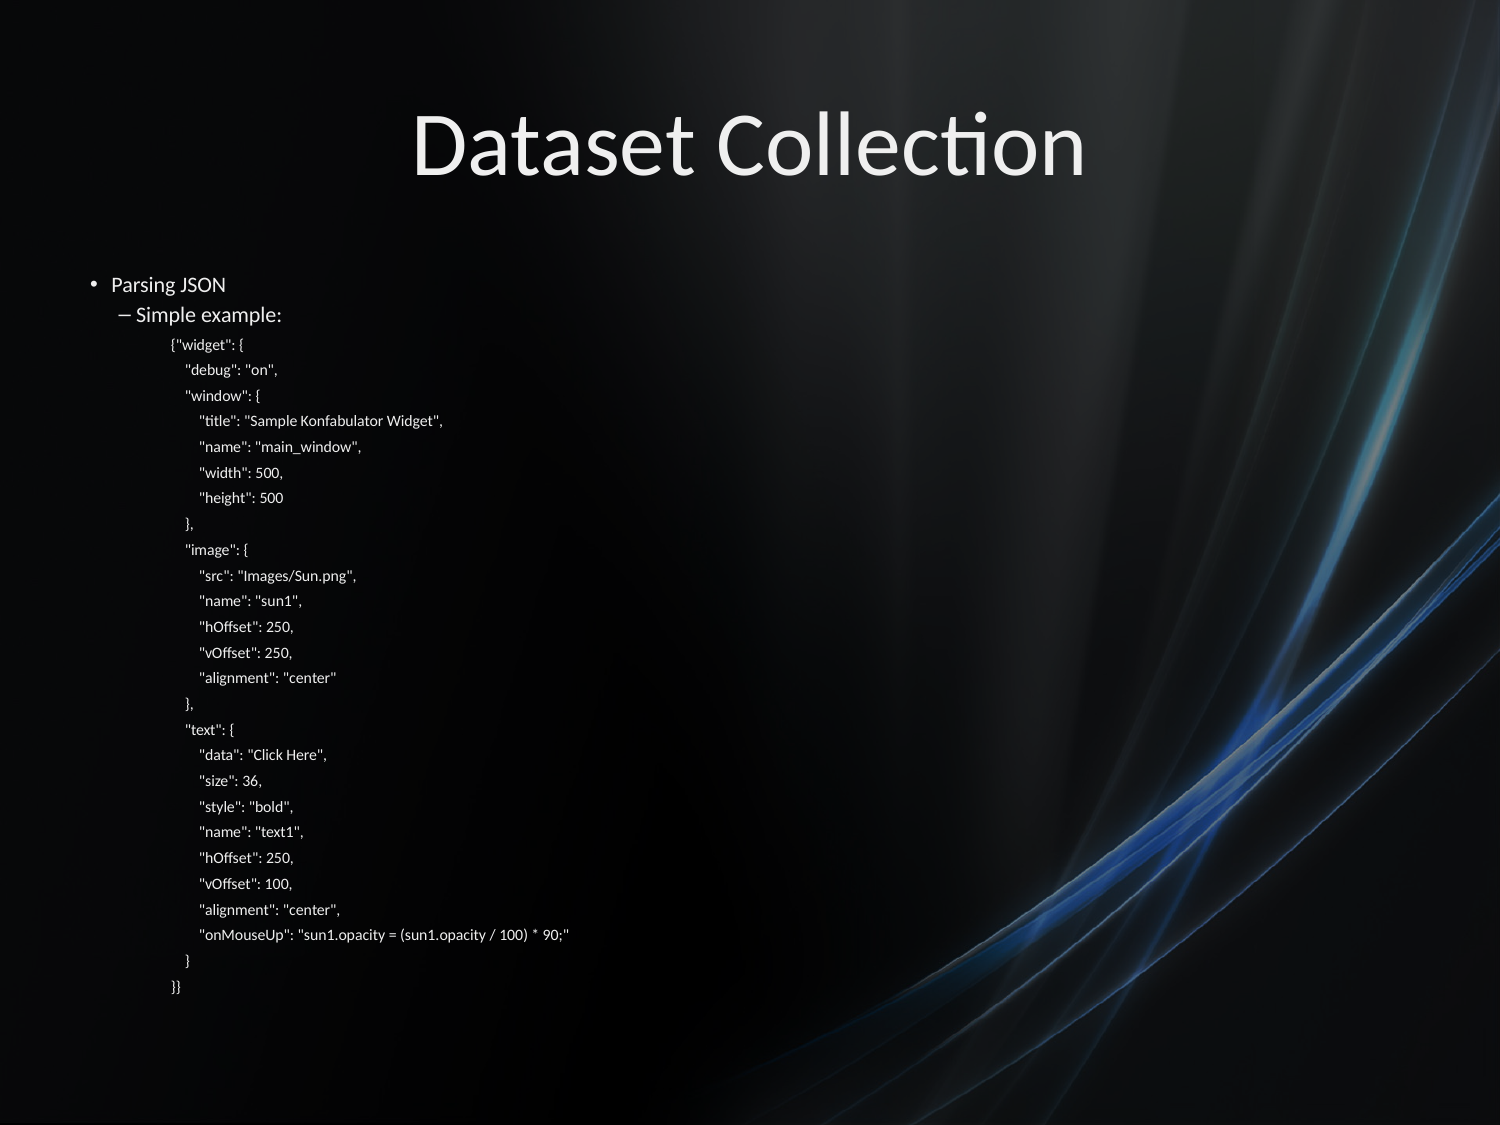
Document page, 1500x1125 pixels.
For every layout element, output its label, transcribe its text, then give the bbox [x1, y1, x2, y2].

title Dataset Collection [75, 45, 1425, 233]
picture [0, 0, 1500, 1125]
list Parsing JSON Simple example: {"widget": { "debug": "on", "window": { "title": "Sample Konfabulator Widget", "name": "main_window", "width": 500, "height": 500 }, "image": { "src": "Images/Sun.png", "name": "sun1", "hOffset": 250, "vOffset": 250, "alignment": "center" }, "text": { "data": "Click Here", "size": 36, "style": "bold", "name": "text1", "hOffset": 250, "vOffset": 100, "alignment": "center", "onMouseUp": "sun1.opacity = (sun1.opacity / 100) * 90;" } }} [75, 262, 1425, 1005]
